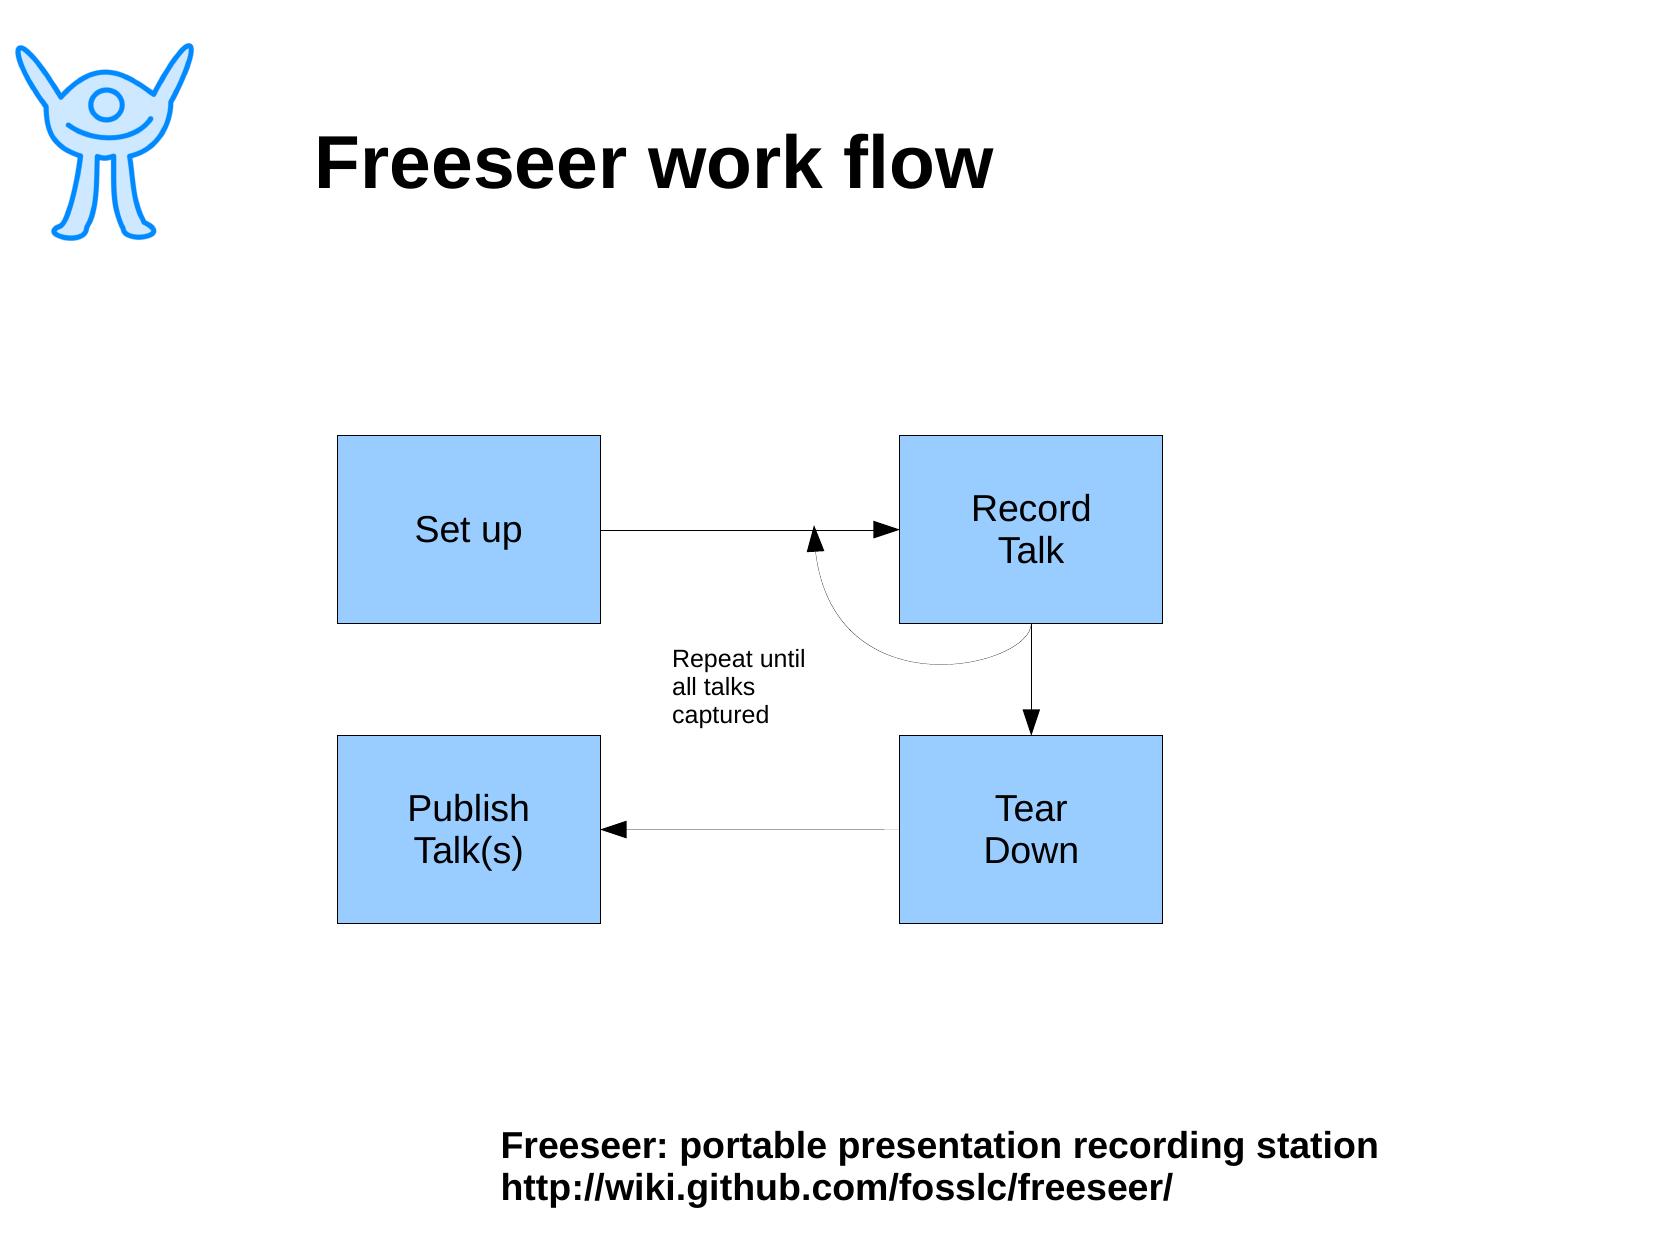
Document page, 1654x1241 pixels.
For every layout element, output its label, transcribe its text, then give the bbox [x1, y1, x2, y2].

text_box Repeat until all talks captured [657, 637, 845, 751]
picture [8, 25, 198, 293]
text_box Set up [337, 435, 601, 624]
text_box Record Talk [899, 435, 1163, 624]
text_box Tear Down [899, 735, 1163, 924]
text_box Publish Talk(s) [337, 735, 601, 924]
text_box Freeseer work flow [300, 112, 1501, 212]
